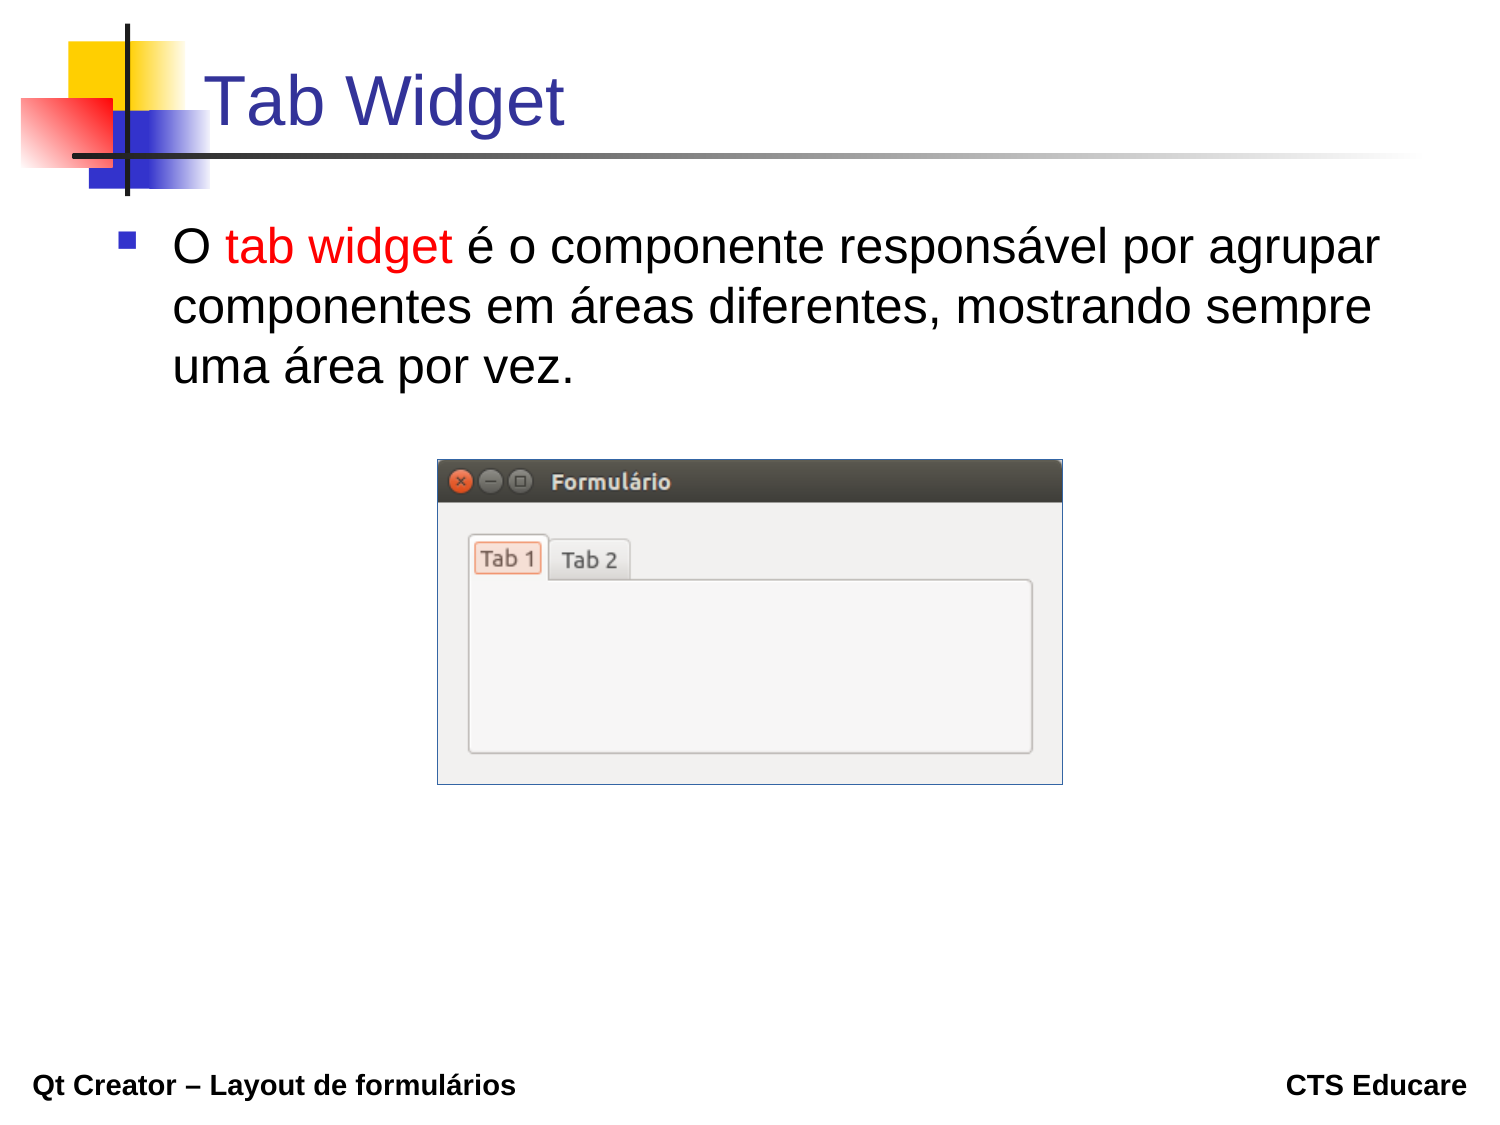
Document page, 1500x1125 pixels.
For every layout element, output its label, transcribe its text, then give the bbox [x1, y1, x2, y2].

list O tab widget é o componente responsável por agrupar componentes em áreas diferentes, mostrando sempre uma área por vez. [100, 206, 1447, 436]
title Tab Widget [188, 46, 1468, 149]
picture [437, 459, 1063, 785]
